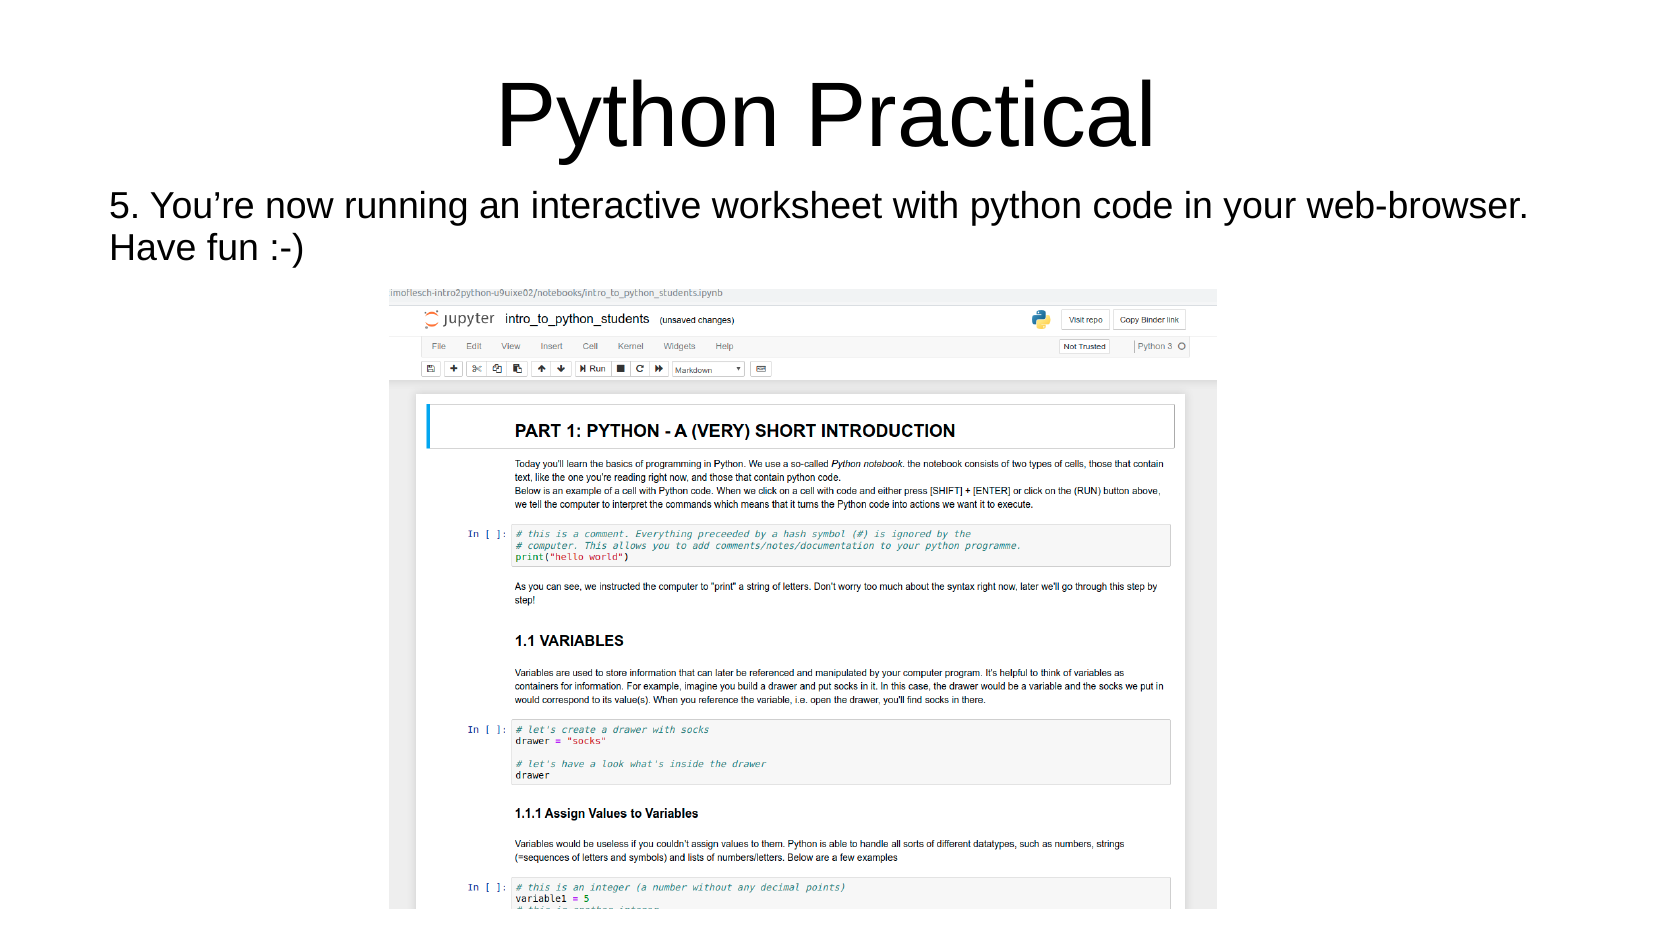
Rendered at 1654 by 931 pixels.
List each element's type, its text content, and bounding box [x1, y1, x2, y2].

title Python Practical [82, 37, 1571, 193]
picture [389, 289, 1217, 909]
text_box 5. You’re now running an interactive worksheet with python code in your web-browser. Have fun :-) [94, 177, 1545, 318]
